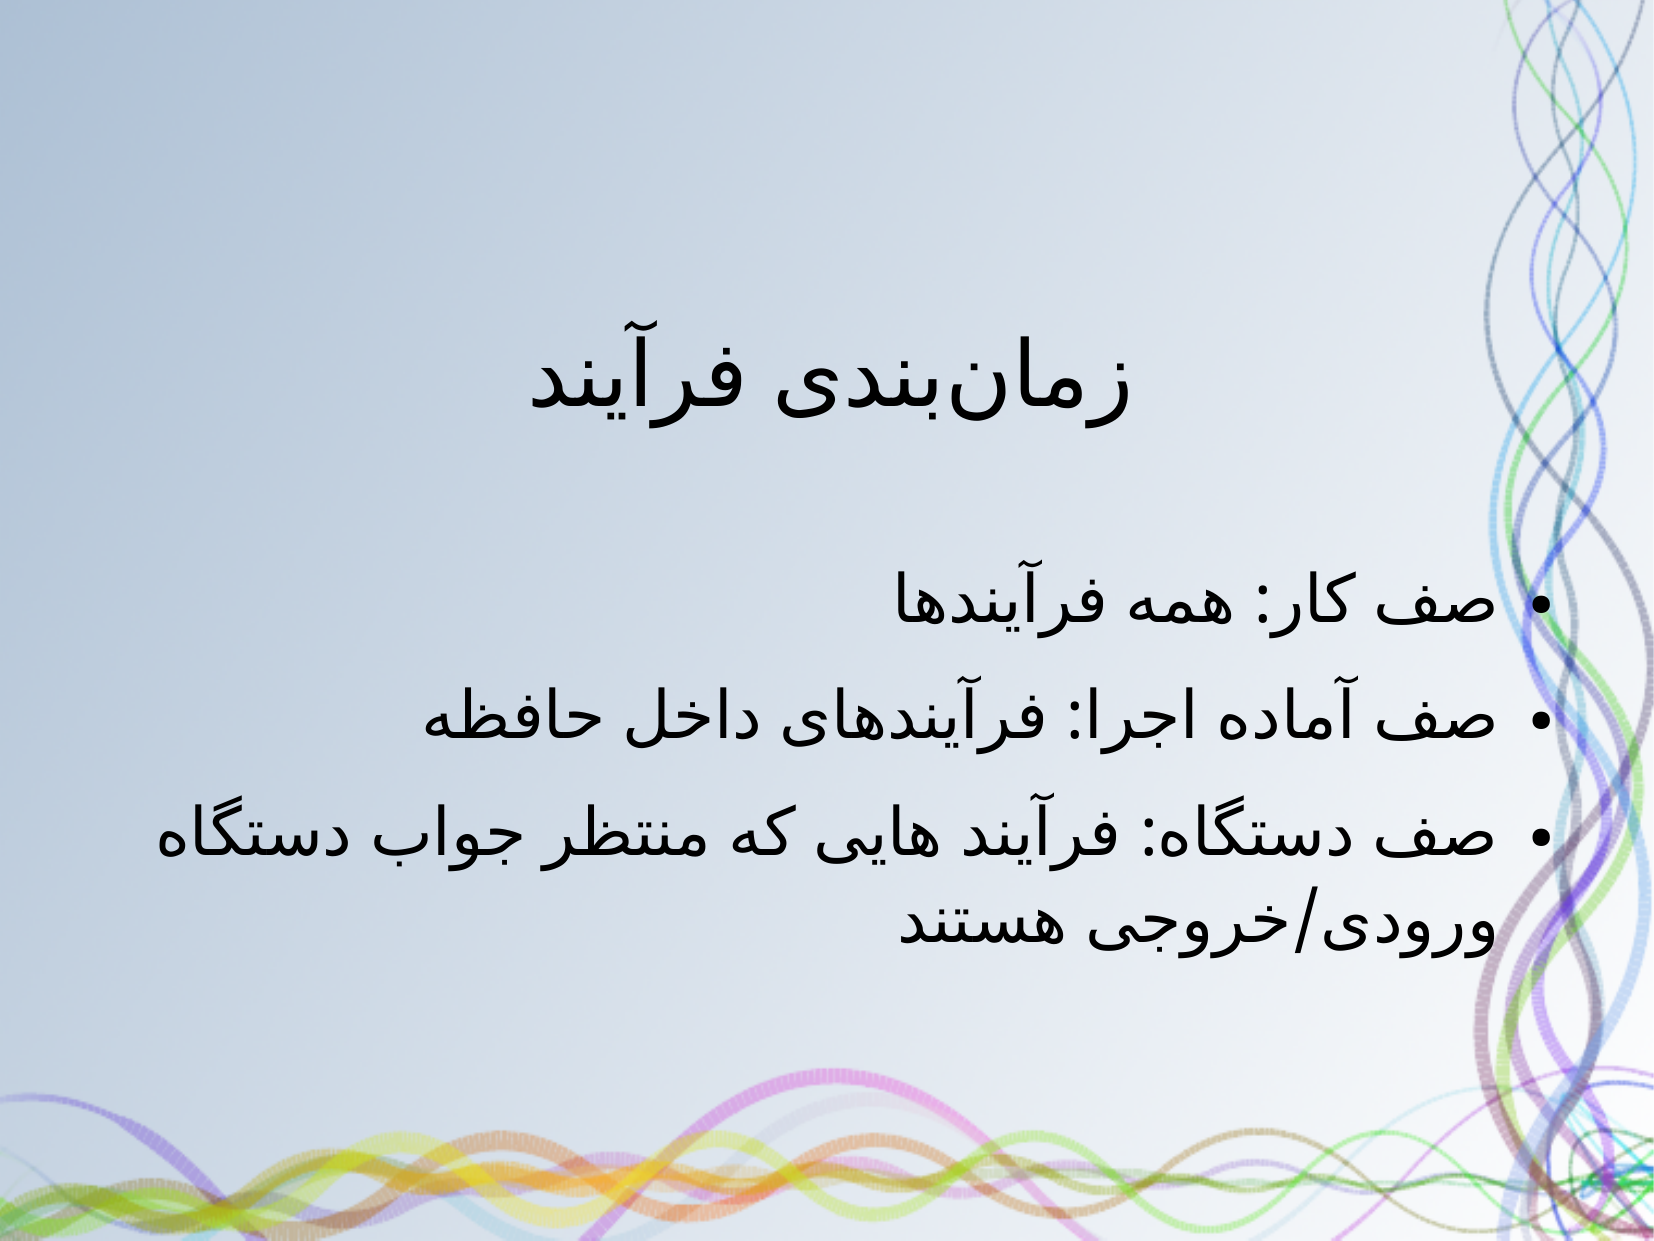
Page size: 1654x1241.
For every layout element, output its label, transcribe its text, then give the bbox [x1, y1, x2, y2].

picture [0, 0, 1654, 1241]
list صف کار: همه فرآیندها صف آماده اجرا: فرآیندهای داخل حافظه صف دستگاه: فرآیند هایی که منتظر جواب دستگاه ورودی/خروجی هستند [82, 562, 1571, 1109]
title زمان‌بندی فرآیند [86, 280, 1576, 488]
